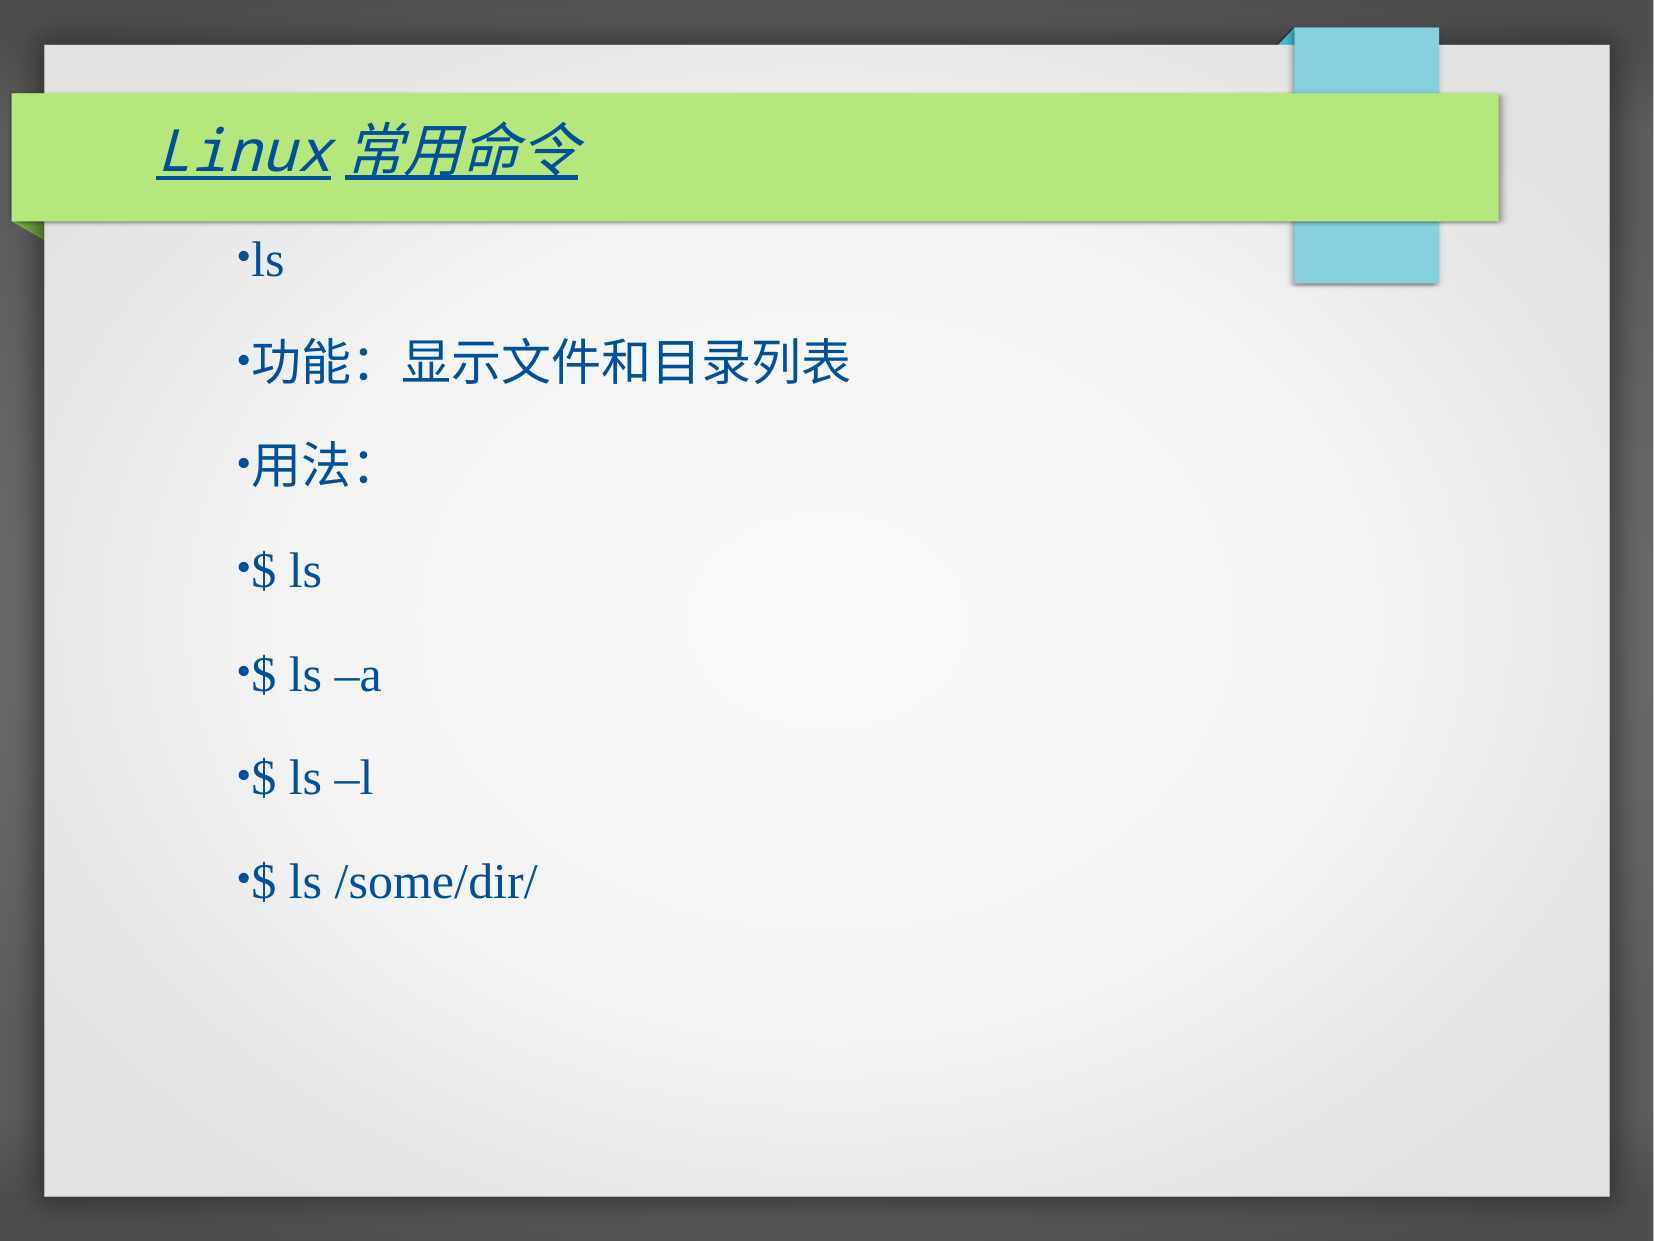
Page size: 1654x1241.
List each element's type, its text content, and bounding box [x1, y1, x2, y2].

text_box Linux常用命令 ls 功能：显示文件和目录列表 用法： $ ls $ ls –a $ ls –l $ ls /some/dir/ [71, 105, 1595, 917]
picture [0, 0, 1654, 1241]
